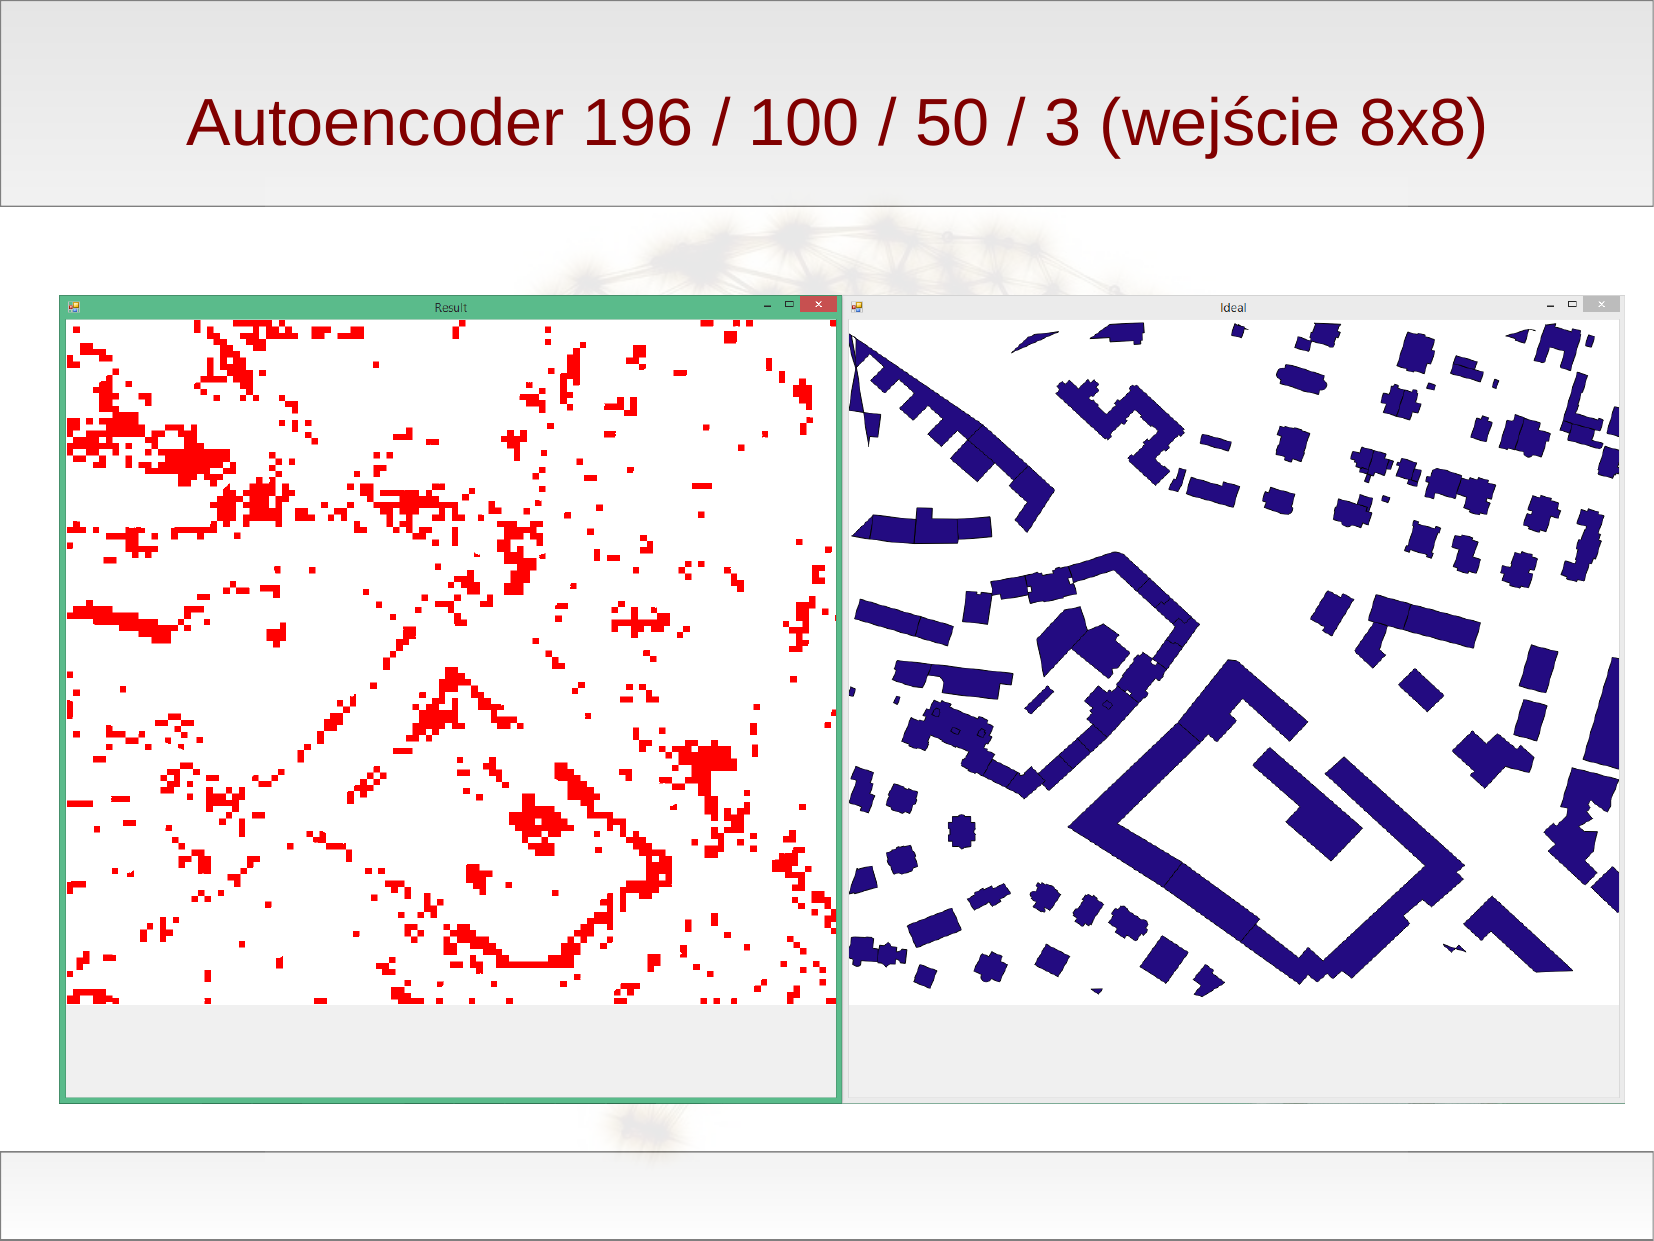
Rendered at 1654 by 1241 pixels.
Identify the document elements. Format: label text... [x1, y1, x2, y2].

title Autoencoder 196 / 100 / 50 / 3 (wejście 8x8) [59, 29, 1595, 178]
picture [59, 178, 1625, 1181]
